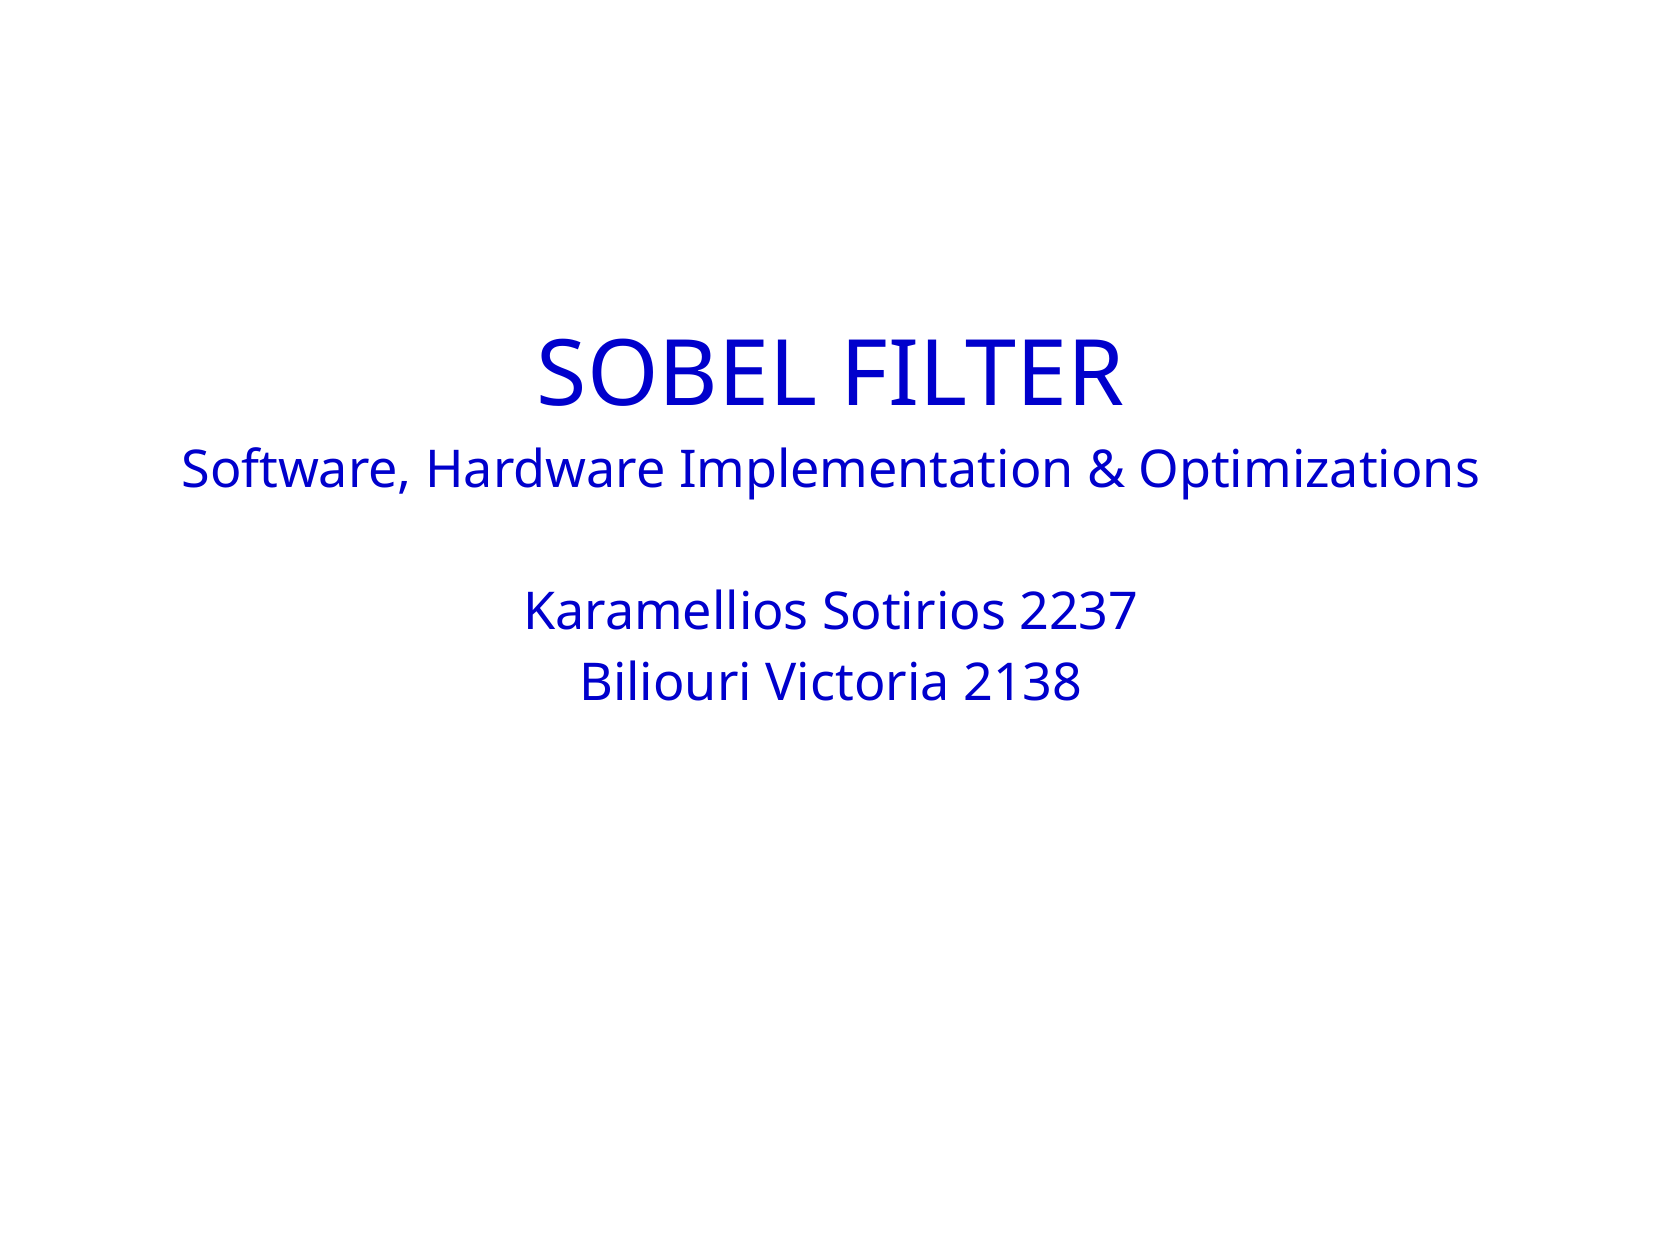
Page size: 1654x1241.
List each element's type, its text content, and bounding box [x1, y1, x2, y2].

title SOBEL FILTER Software, Hardware Implementation & Optimizations Karamellios Sotirios 2237 Biliouri Victoria 2138 [86, 330, 1576, 818]
